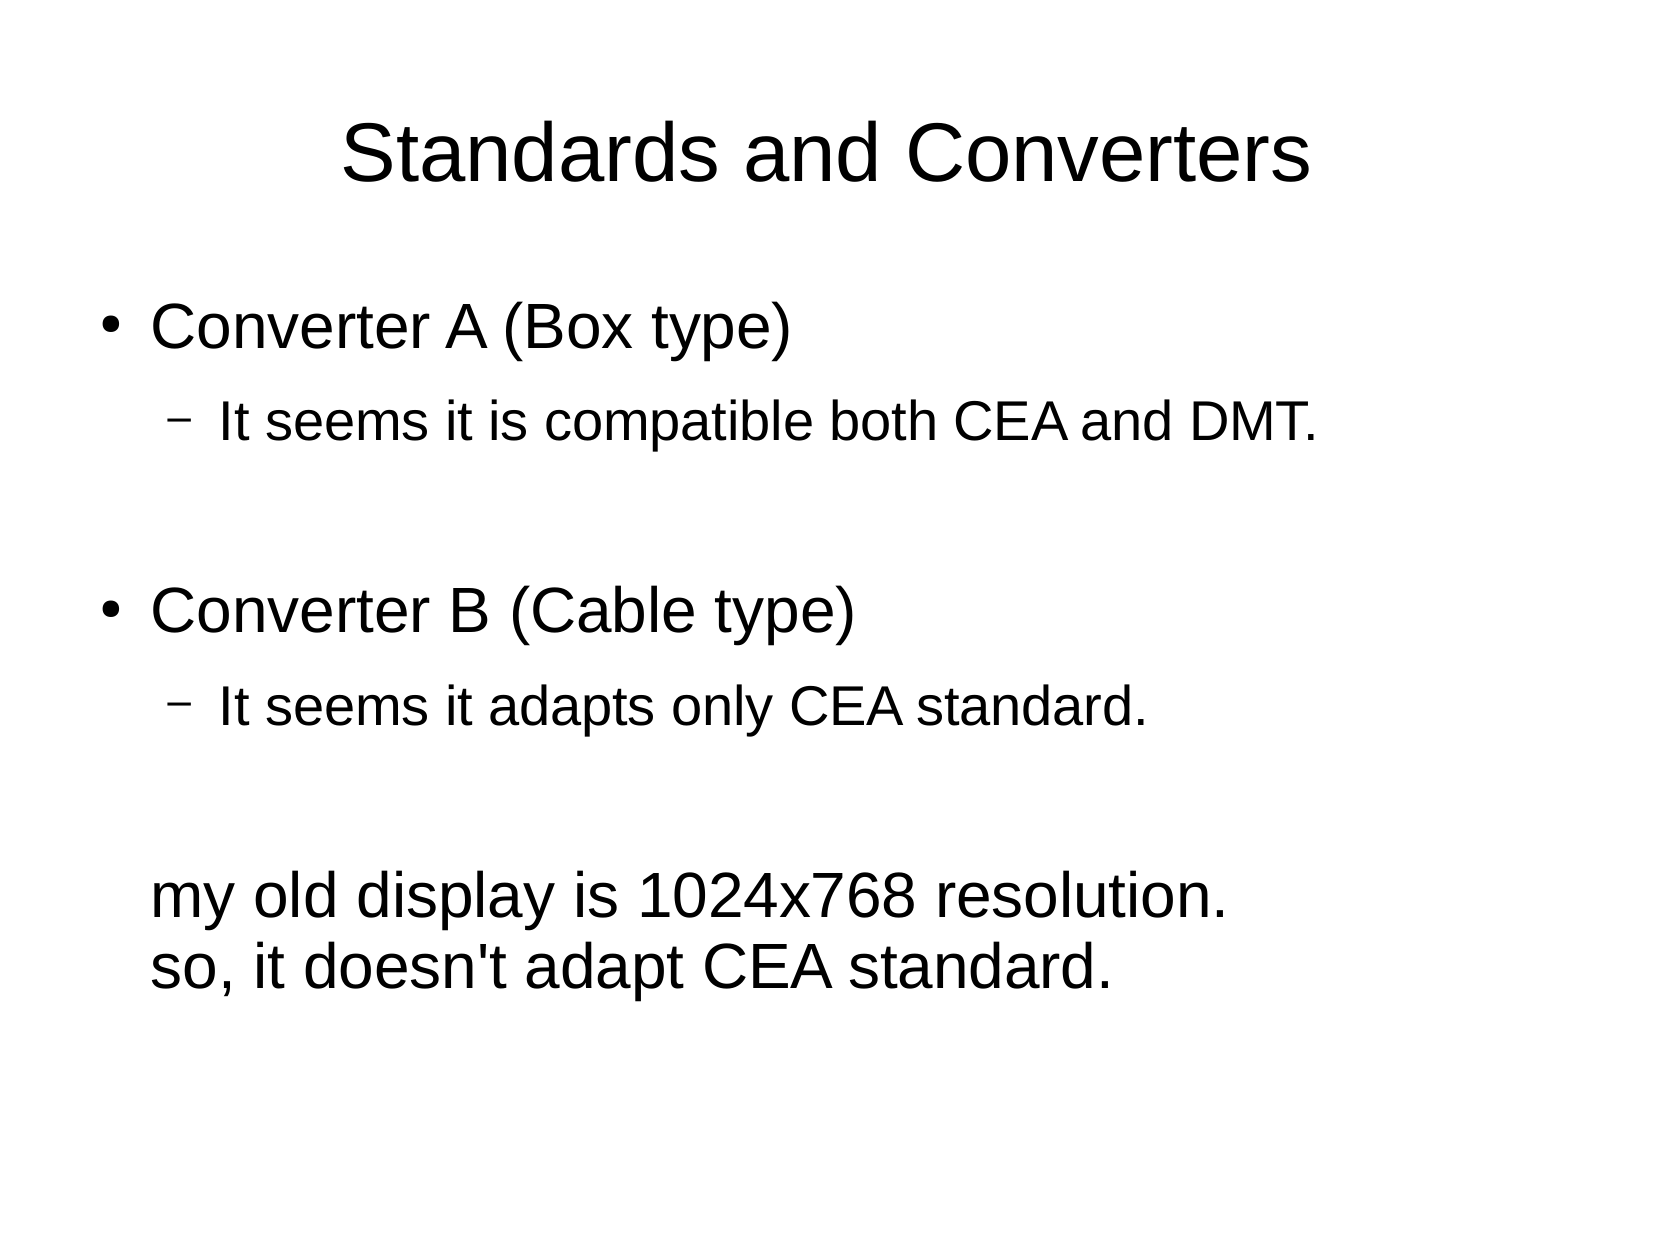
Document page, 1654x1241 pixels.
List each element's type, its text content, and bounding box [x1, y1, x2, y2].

list Converter A (Box type) It seems it is compatible both CEA and DMT. Converter B (Cable type) It seems it adapts only CEA standard. my old display is 1024x768 resolution. so, it doesn't adapt CEA standard. [82, 290, 1538, 1010]
title Standards and Converters [82, 49, 1571, 257]
